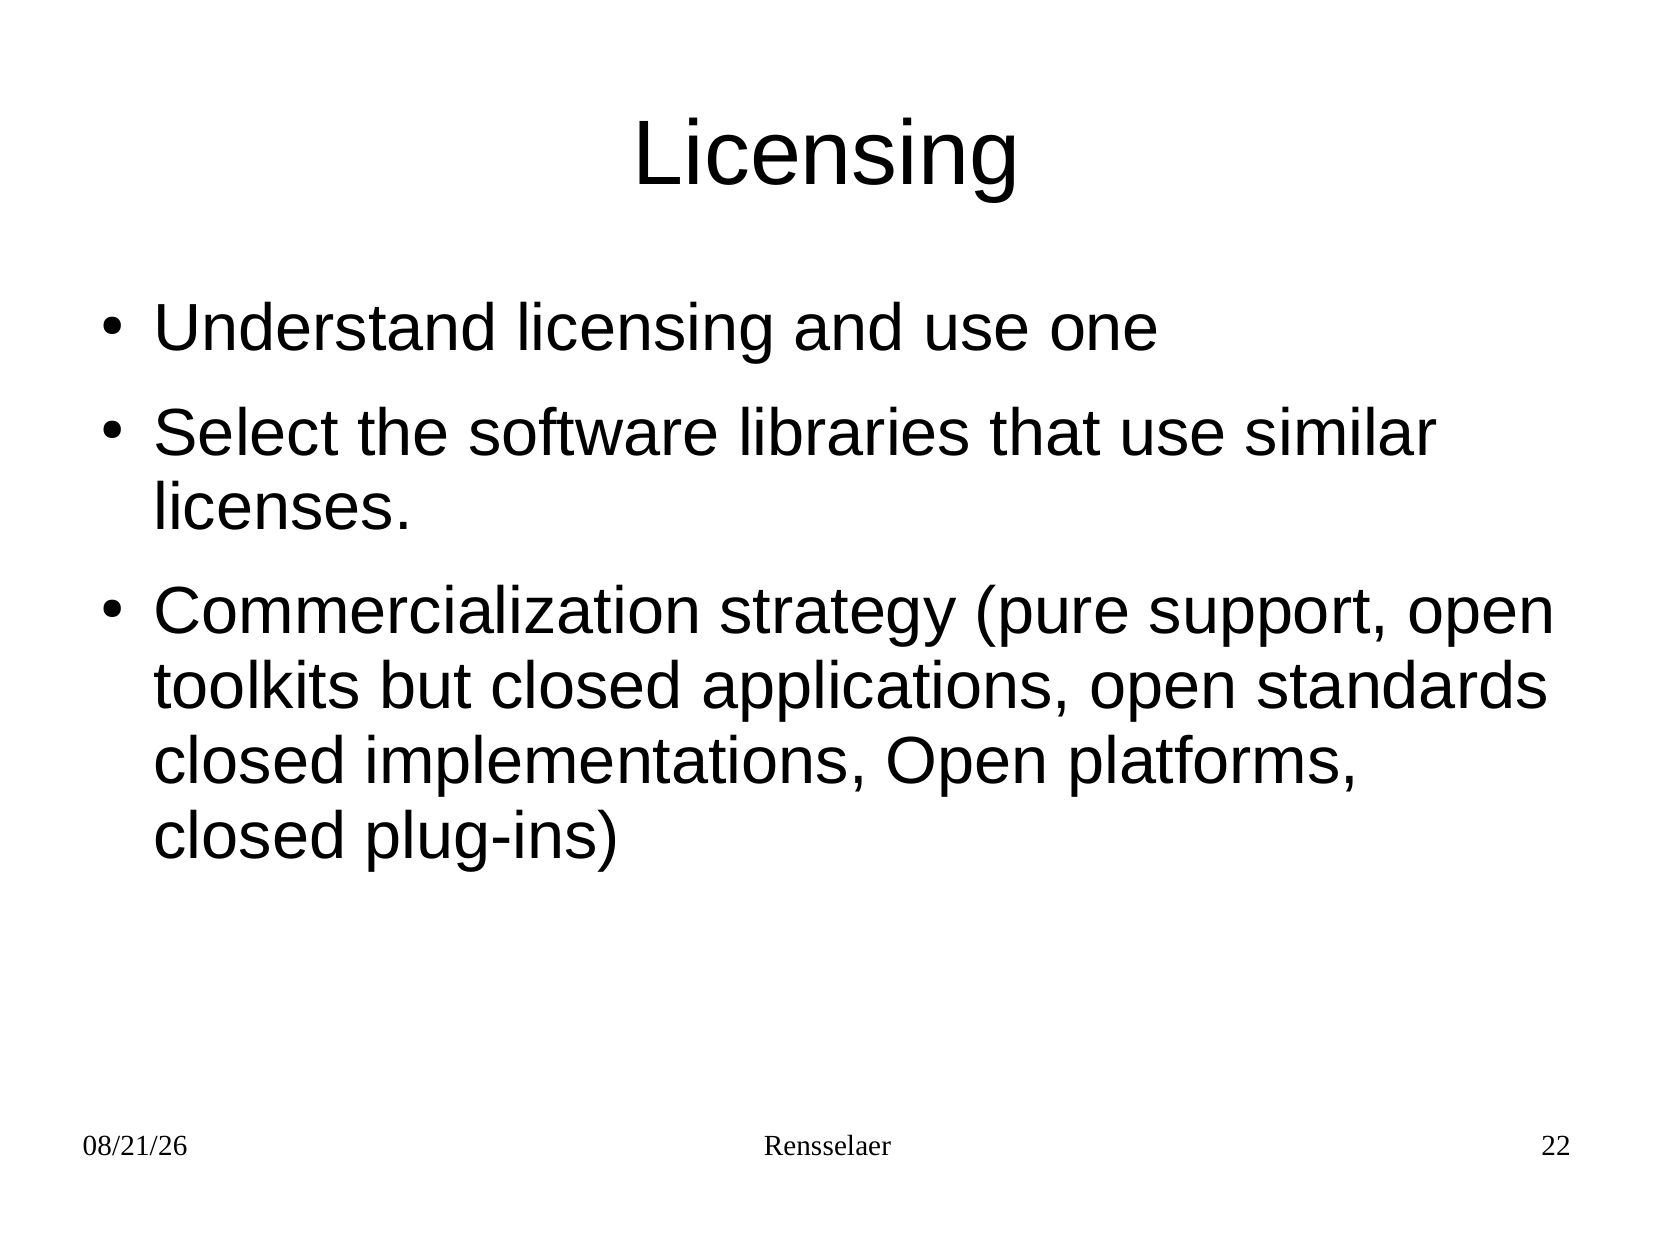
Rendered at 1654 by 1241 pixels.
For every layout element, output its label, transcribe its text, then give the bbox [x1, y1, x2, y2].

title Licensing [82, 49, 1571, 257]
list Understand licensing and use one Select the software libraries that use similar licenses. Commercialization strategy (pure support, open toolkits but closed applications, open standards closed implementations, Open platforms, closed plug-ins) [82, 290, 1571, 1010]
